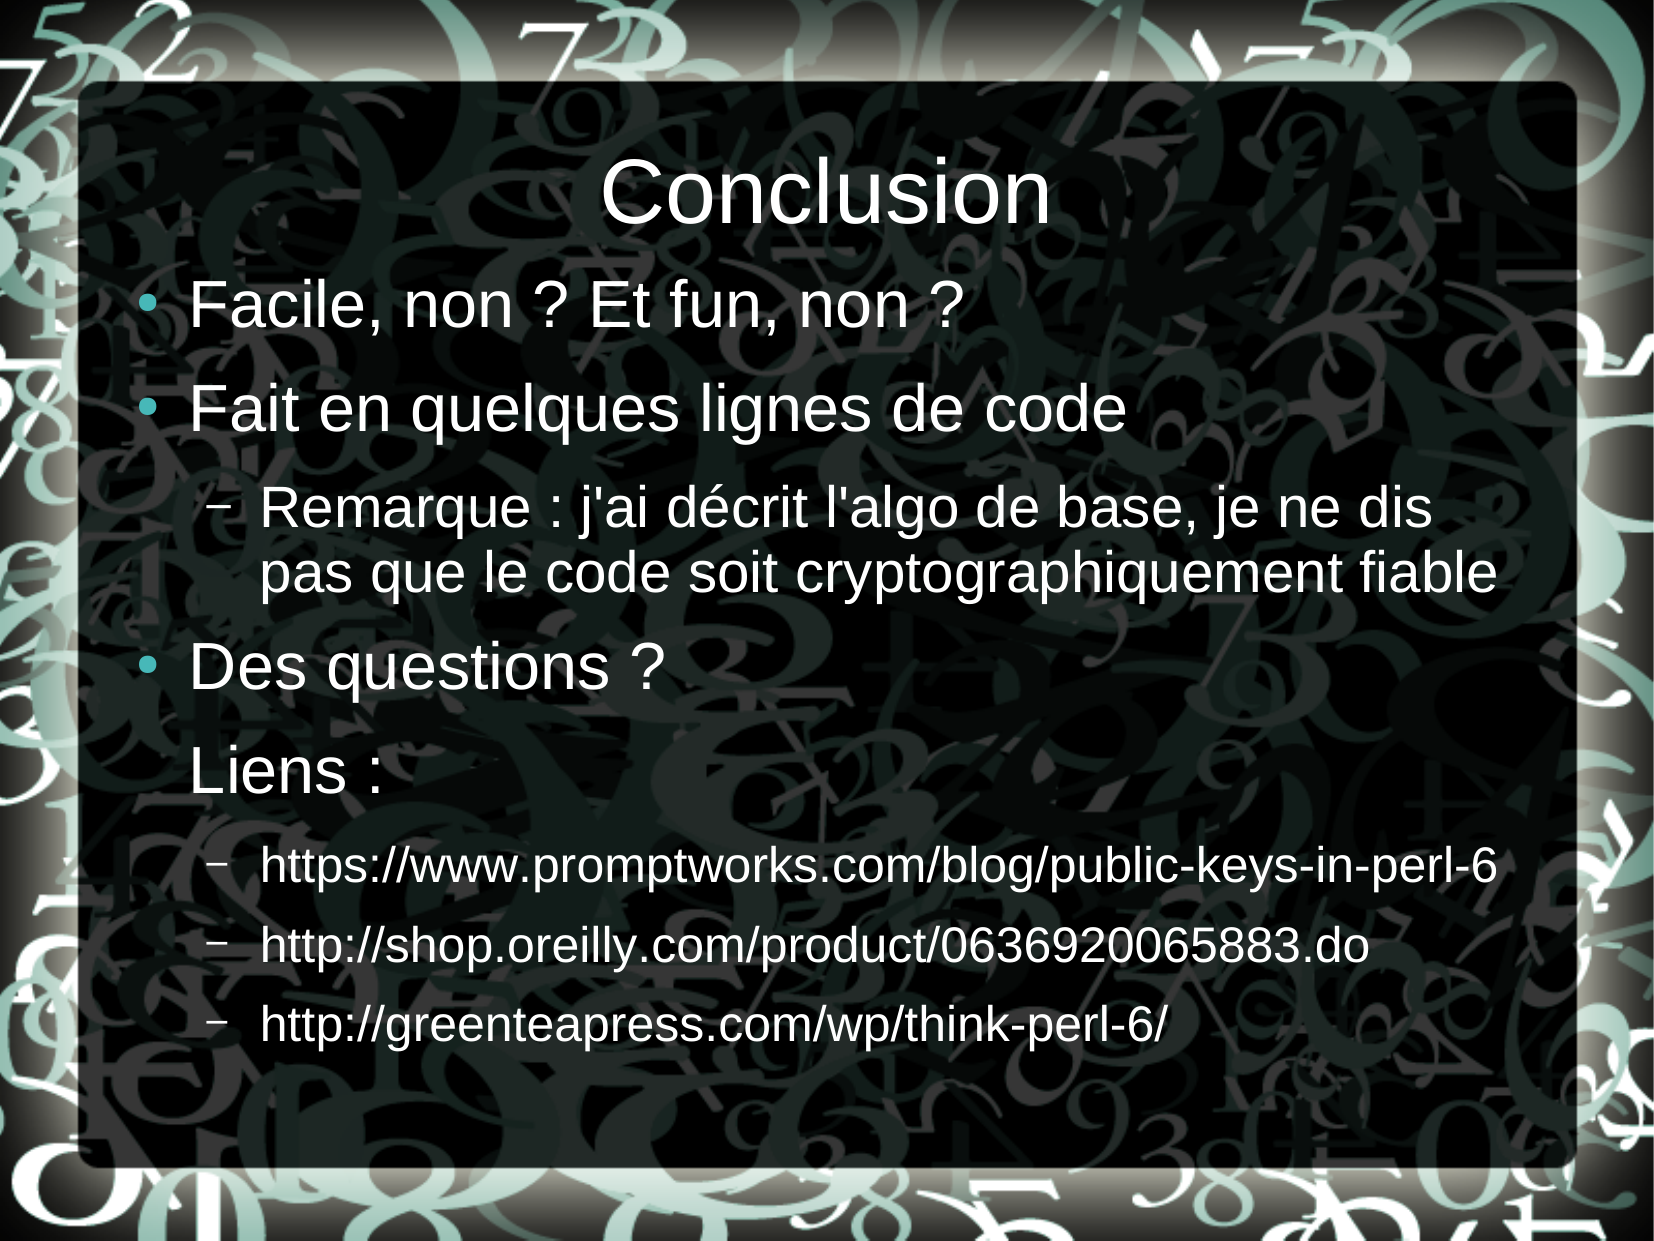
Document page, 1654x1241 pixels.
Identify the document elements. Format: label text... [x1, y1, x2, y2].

title Conclusion [82, 88, 1571, 296]
picture [0, 0, 1654, 1241]
list Facile, non ? Et fun, non ? Fait en quelques lignes de code Remarque : j'ai décrit l'algo de base, je ne dis pas que le code soit cryptographiquement fiable Des questions ? Liens : https://www.promptworks.com/blog/public-keys-in-perl-6 http://shop.oreilly.com/product/0636920065883.do http://greenteapress.com/wp/think-perl-6/ [118, 266, 1542, 1241]
